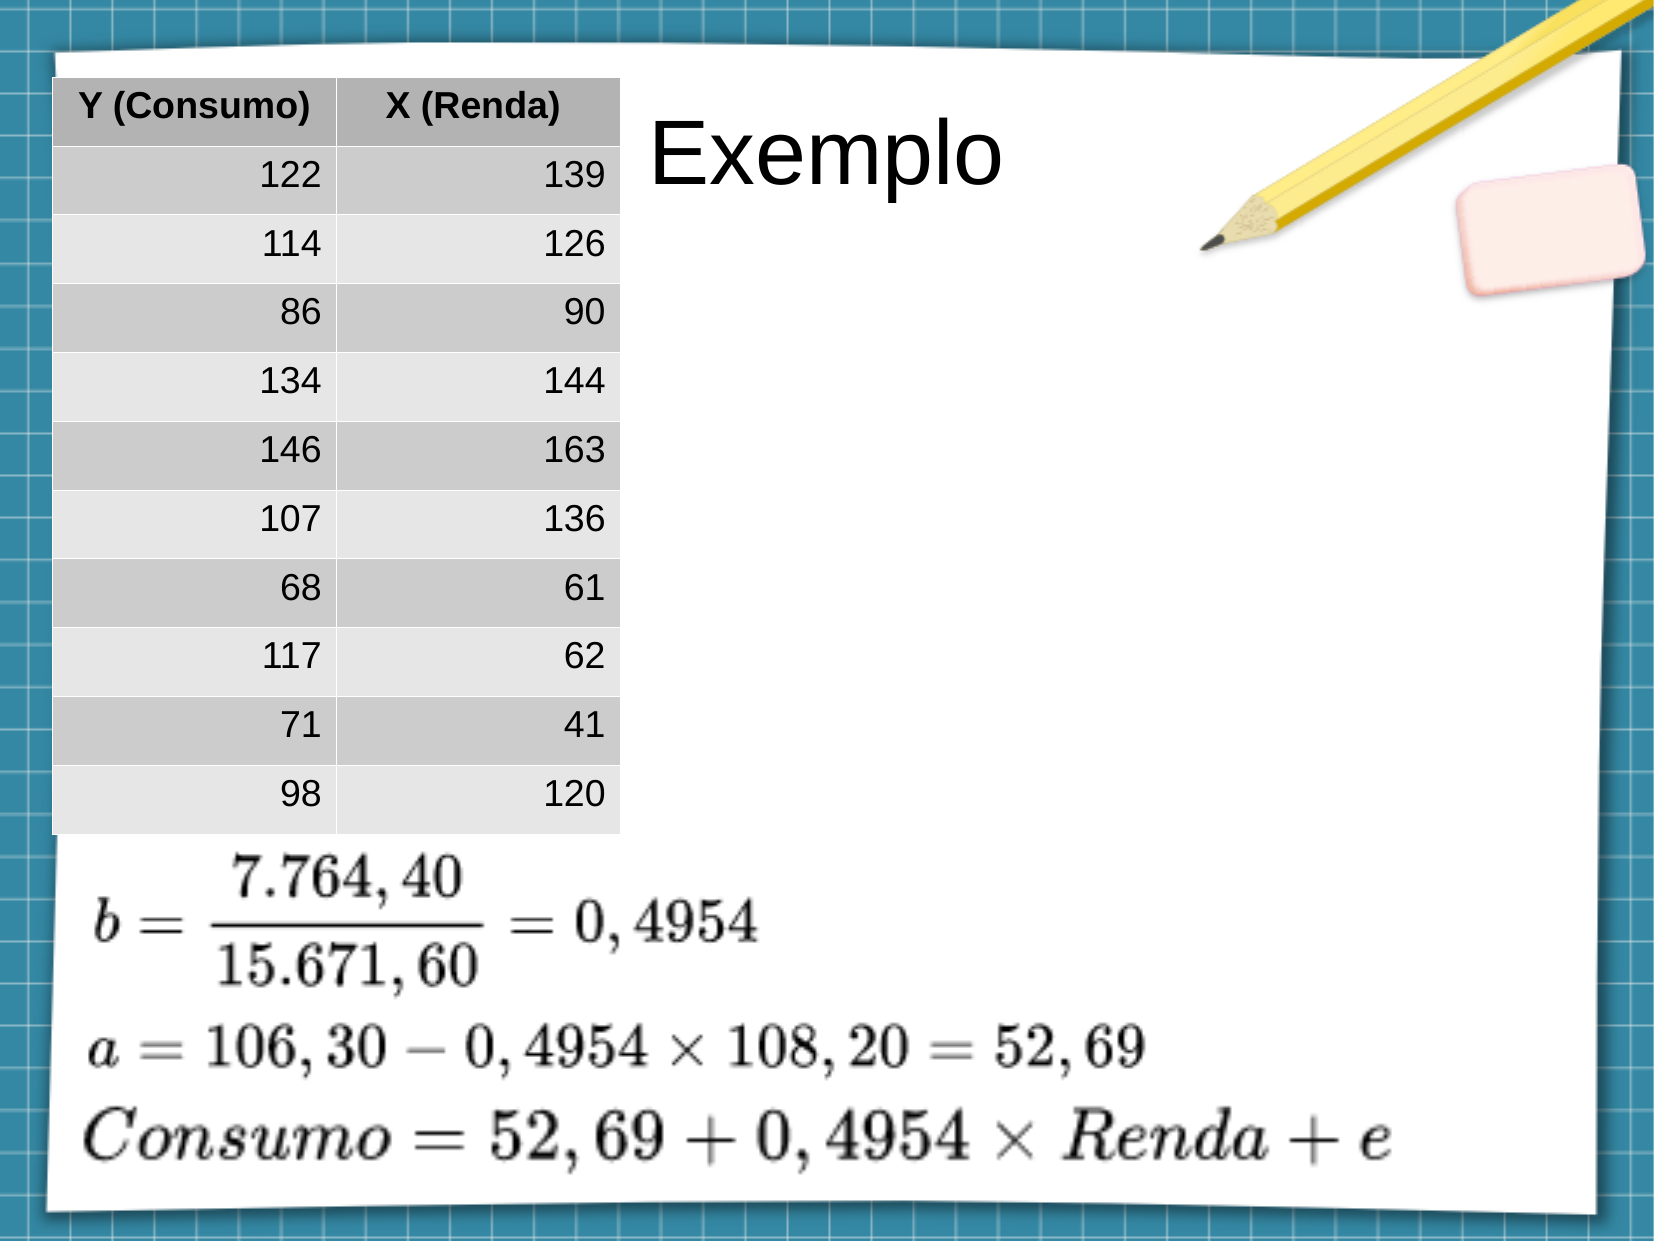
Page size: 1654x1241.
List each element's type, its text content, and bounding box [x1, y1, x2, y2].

table_cell 62 [337, 628, 620, 696]
table_cell 107 [53, 491, 336, 558]
table_cell 114 [53, 215, 336, 283]
picture [0, 0, 1654, 1241]
table_cell 68 [53, 559, 336, 627]
table_cell 139 [337, 147, 620, 214]
table_cell 120 [337, 766, 620, 834]
table_cell 117 [53, 628, 336, 696]
table_cell 122 [53, 147, 336, 214]
title Exemplo [82, 49, 1571, 257]
table_header X (Renda) [337, 78, 620, 146]
table_cell 134 [53, 353, 336, 421]
table_cell 61 [337, 559, 620, 627]
table_cell 163 [337, 422, 620, 490]
table_header Y (Consumo) [53, 78, 336, 146]
table_cell 71 [53, 697, 336, 765]
table_cell 98 [53, 766, 336, 834]
table_cell 90 [337, 284, 620, 352]
table_cell 126 [337, 215, 620, 283]
table_cell 136 [337, 491, 620, 558]
table_cell 86 [53, 284, 336, 352]
table_cell 41 [337, 697, 620, 765]
table_cell 146 [53, 422, 336, 490]
table_cell 144 [337, 353, 620, 421]
